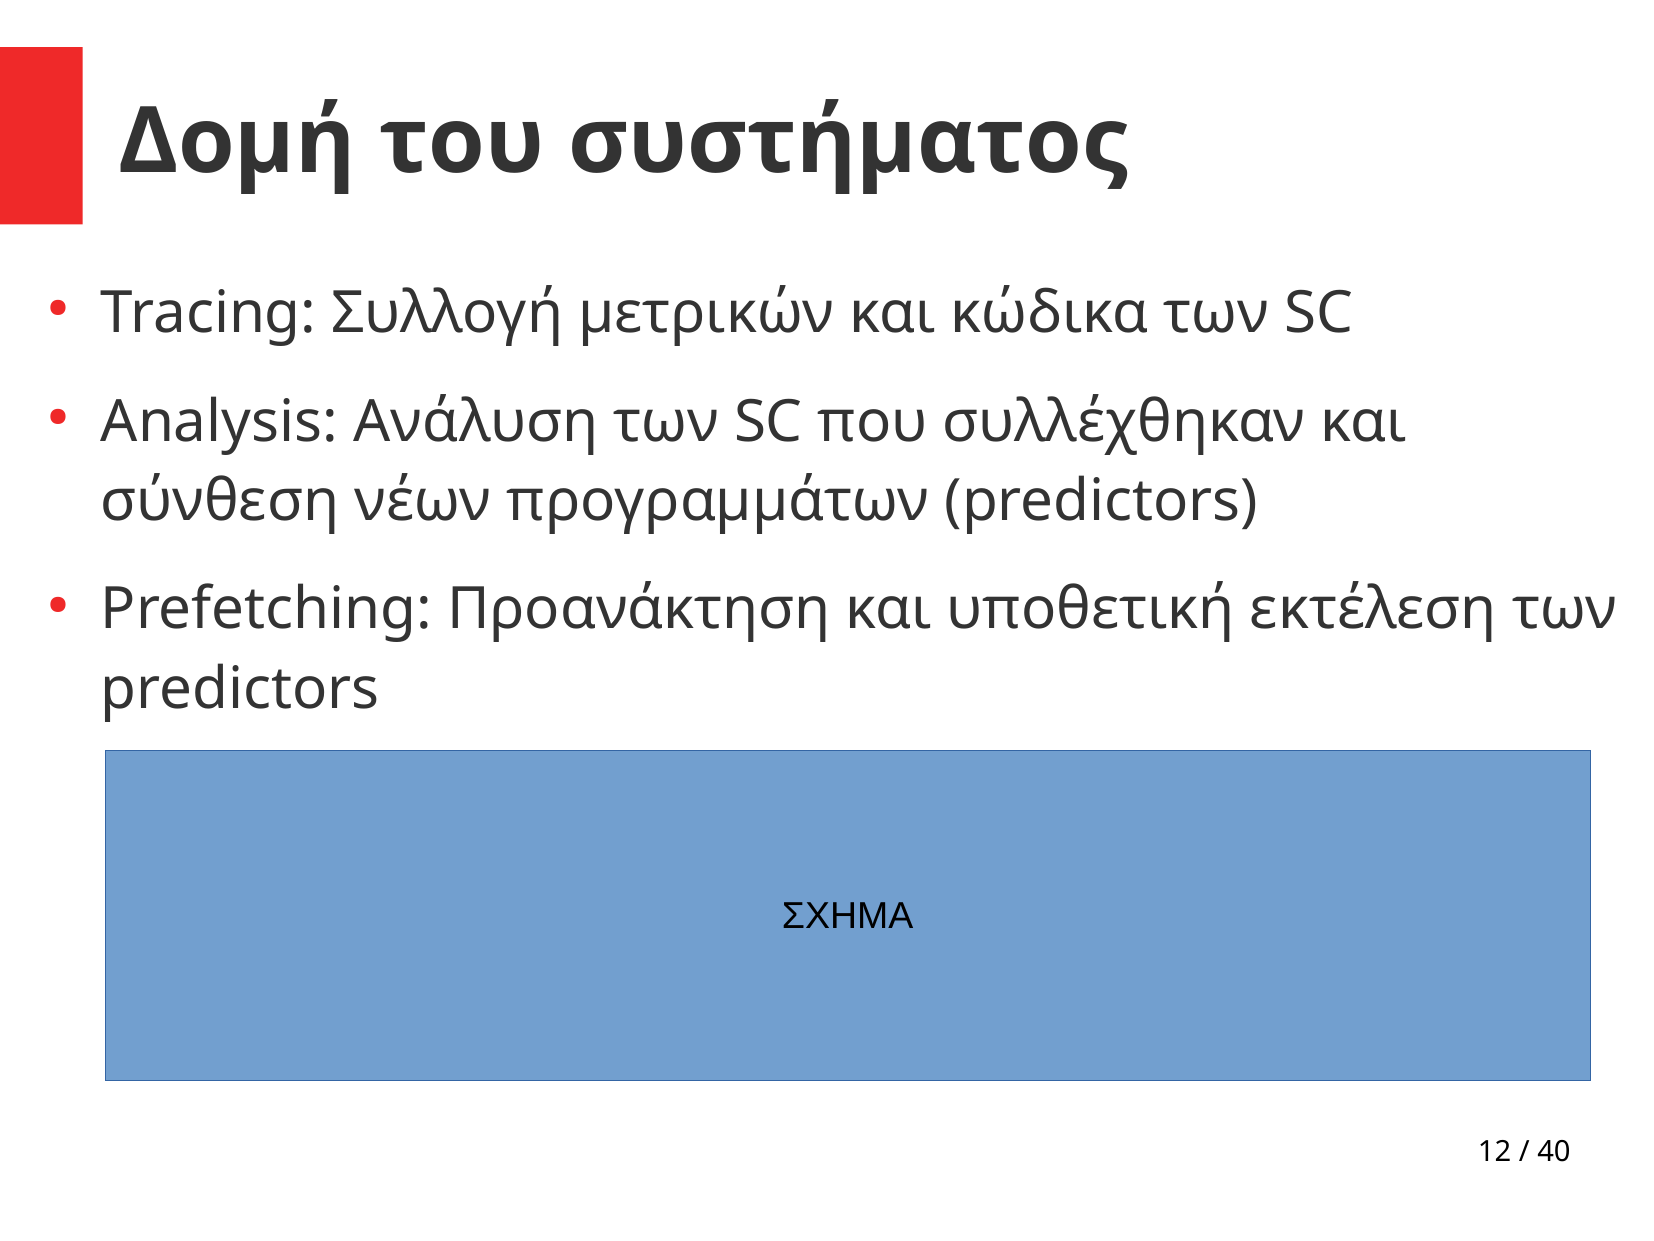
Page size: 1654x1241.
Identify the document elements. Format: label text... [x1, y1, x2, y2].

list Tracing: Συλλογή μετρικών και κώδικα των SC Analysis: Ανάλυση των SC που συλλέχθηκαν και σύνθεση νέων προγραμμάτων (predictors) Prefetching: Προανάκτηση και υποθετική εκτέλεση των predictors [30, 270, 1621, 691]
text_box ΣΧΗΜΑ [105, 750, 1591, 1081]
title Δομή του συστήματος [118, 33, 1571, 241]
